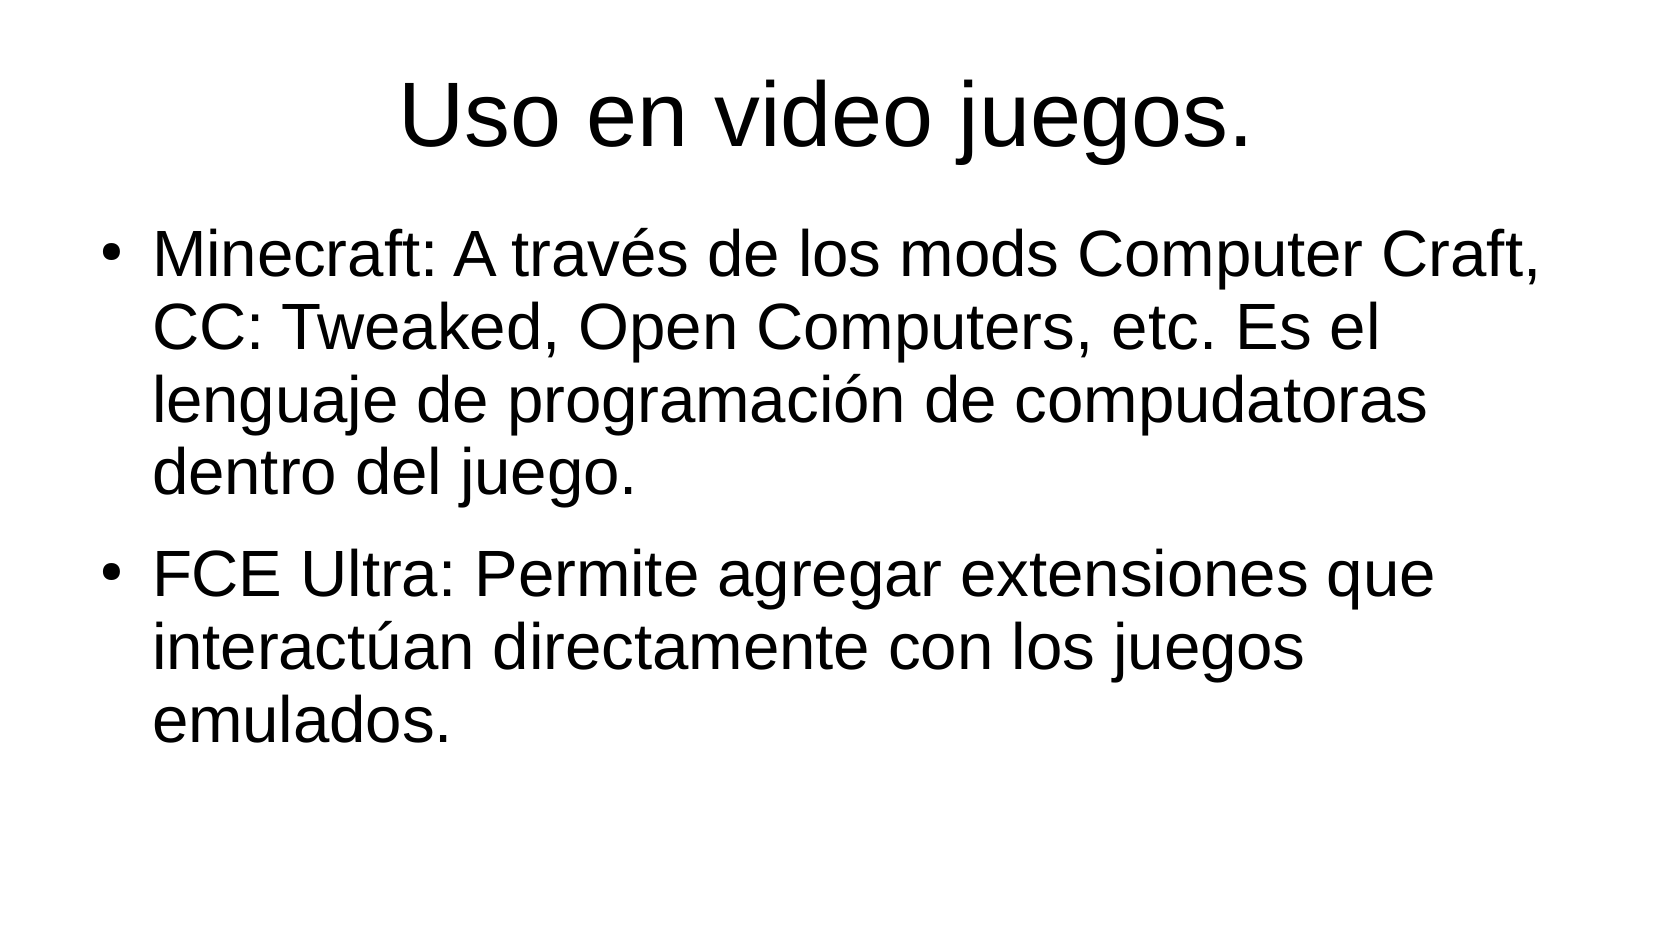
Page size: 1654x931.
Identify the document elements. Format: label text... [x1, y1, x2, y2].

list Minecraft: A través de los mods Computer Craft, CC: Tweaked, Open Computers, etc. Es el lenguaje de programación de compudatoras dentro del juego. FCE Ultra: Permite agregar extensiones que interactúan directamente con los juegos emulados. [82, 217, 1571, 758]
title Uso en video juegos. [82, 37, 1571, 193]
